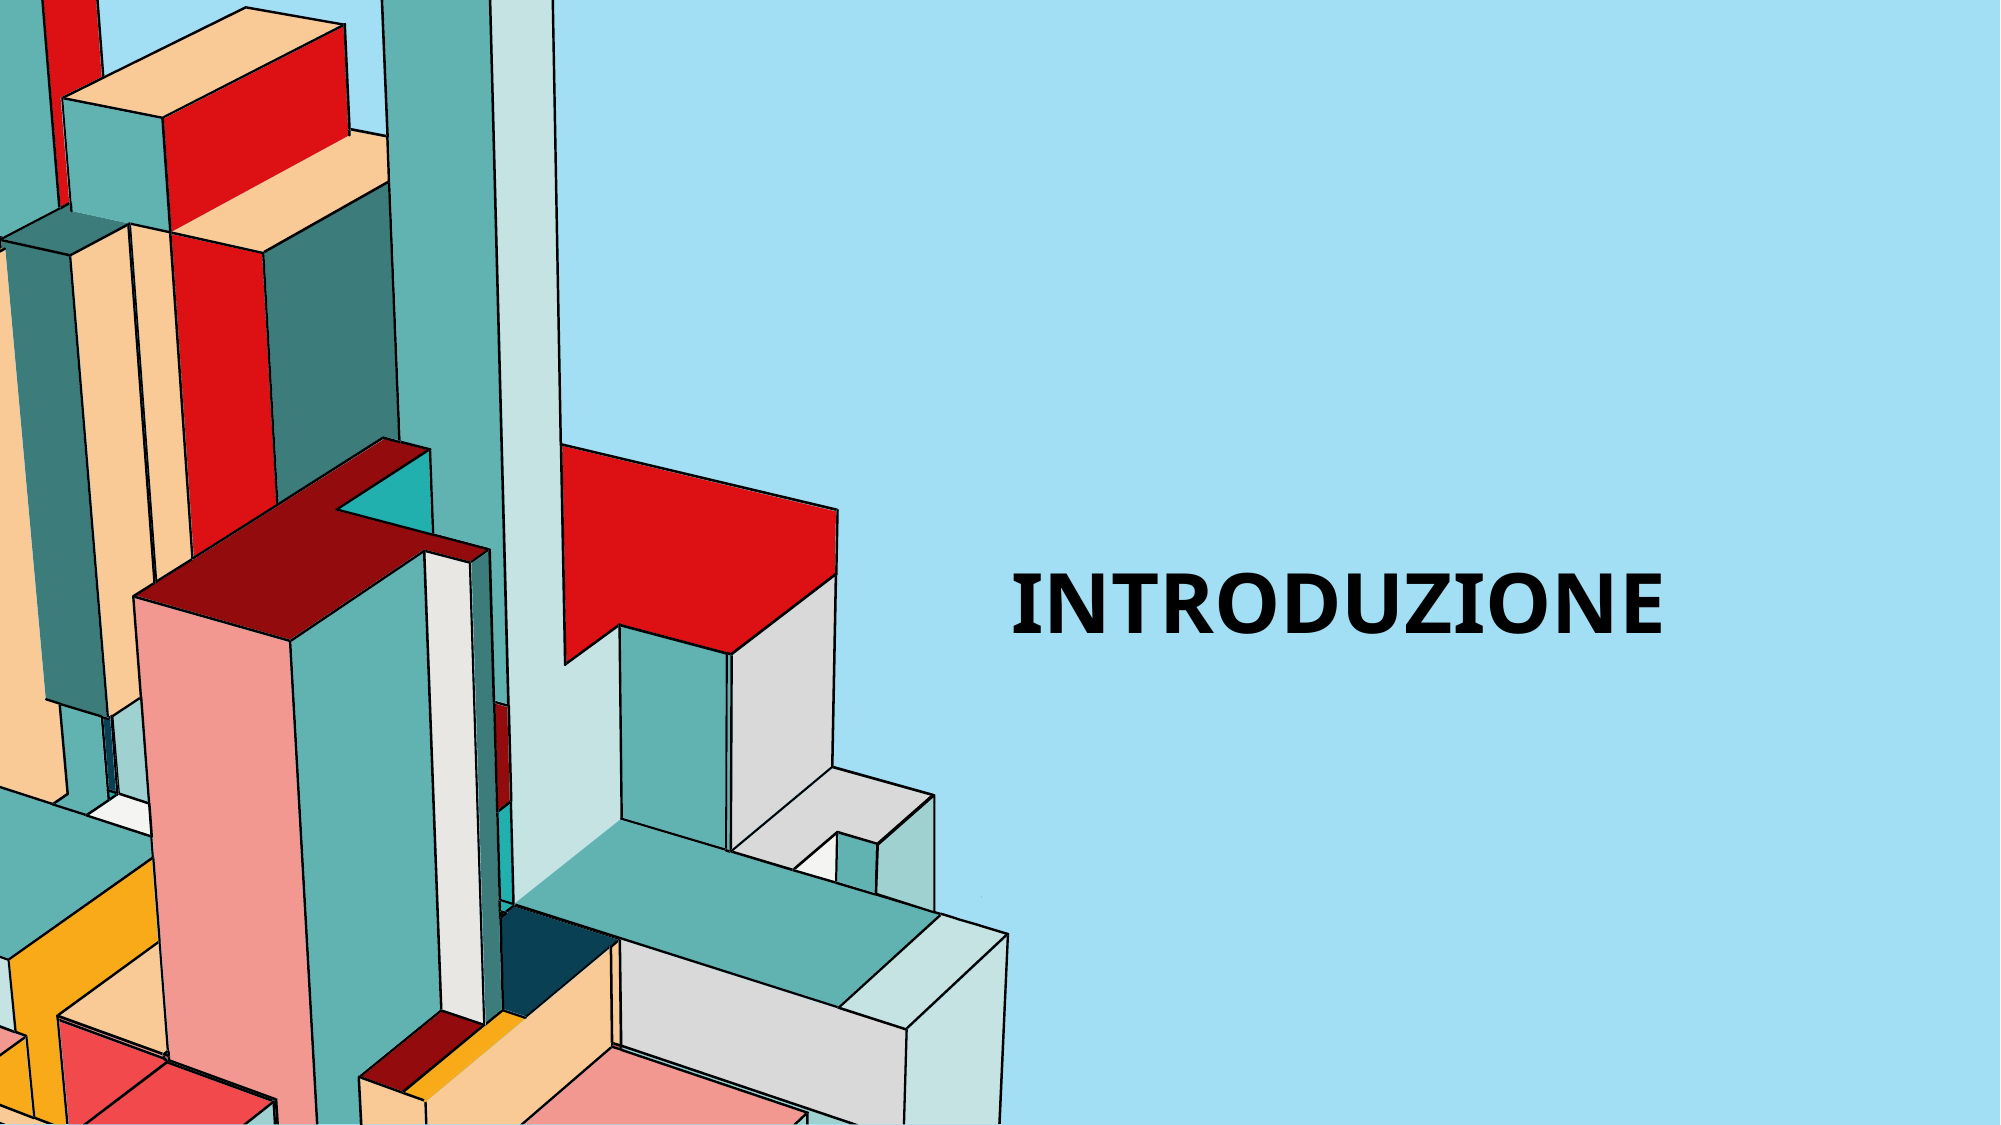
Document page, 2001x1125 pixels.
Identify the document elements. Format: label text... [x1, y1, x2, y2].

title Introduzione [996, 157, 1853, 659]
